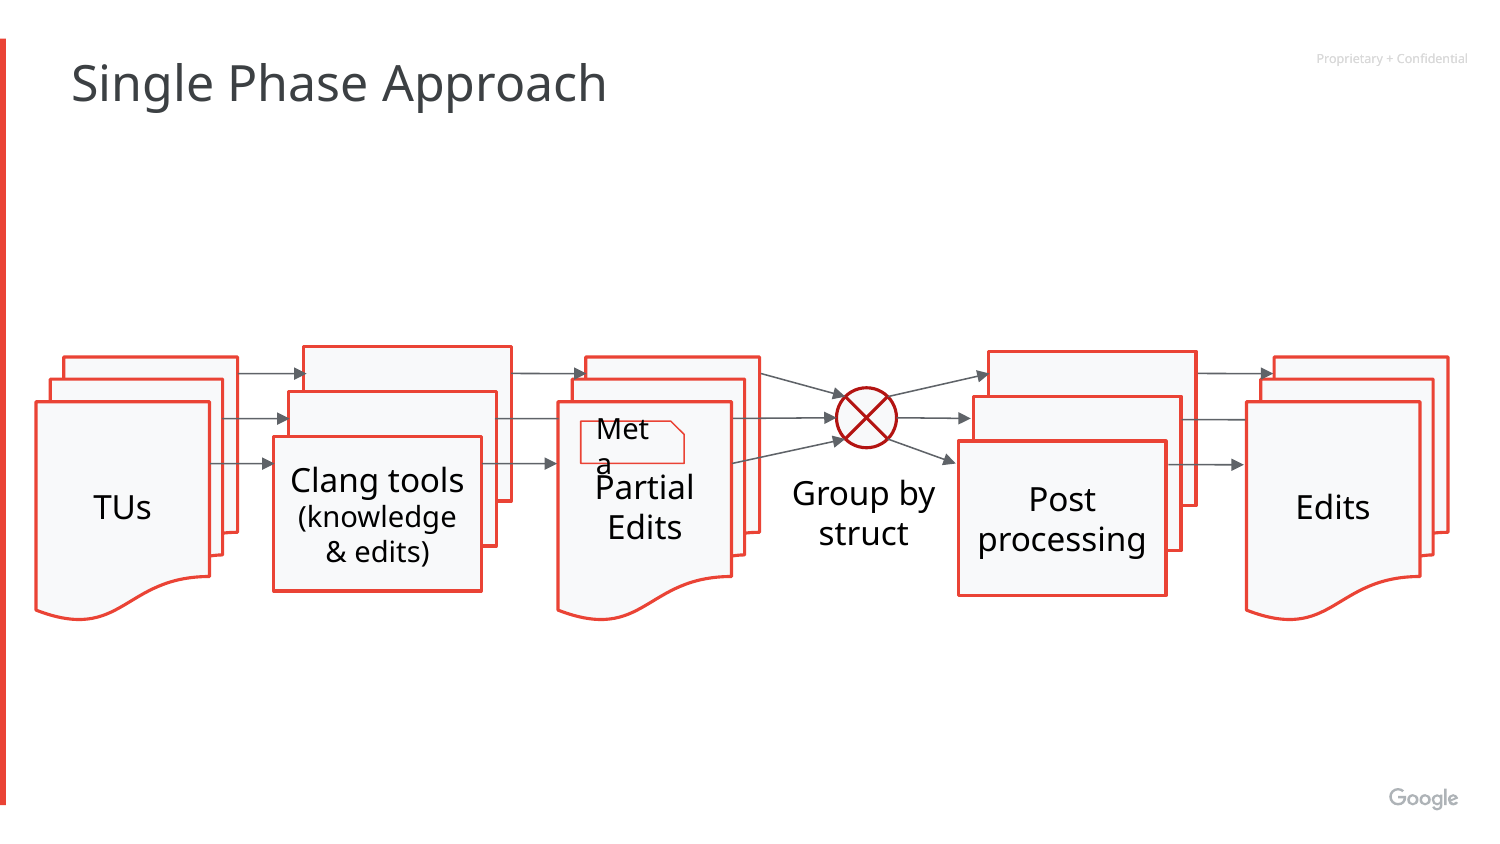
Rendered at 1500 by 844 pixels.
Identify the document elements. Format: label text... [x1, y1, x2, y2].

text_box Meta [603, 421, 613, 435]
text_box [836, 387, 897, 448]
text_box Clang tools (knowledge & edits) [273, 436, 482, 591]
text_box [482, 465, 512, 547]
text_box [288, 346, 512, 462]
text_box Meta [580, 421, 685, 464]
text_box Post processing [958, 441, 1167, 596]
text_box TUs [36, 356, 238, 620]
text_box Edits [1246, 356, 1449, 620]
text_box Partial Edits [558, 356, 760, 620]
text_box Group by struct [771, 457, 957, 568]
title Single Phase Approach [56, 43, 1336, 112]
text_box [973, 351, 1197, 551]
